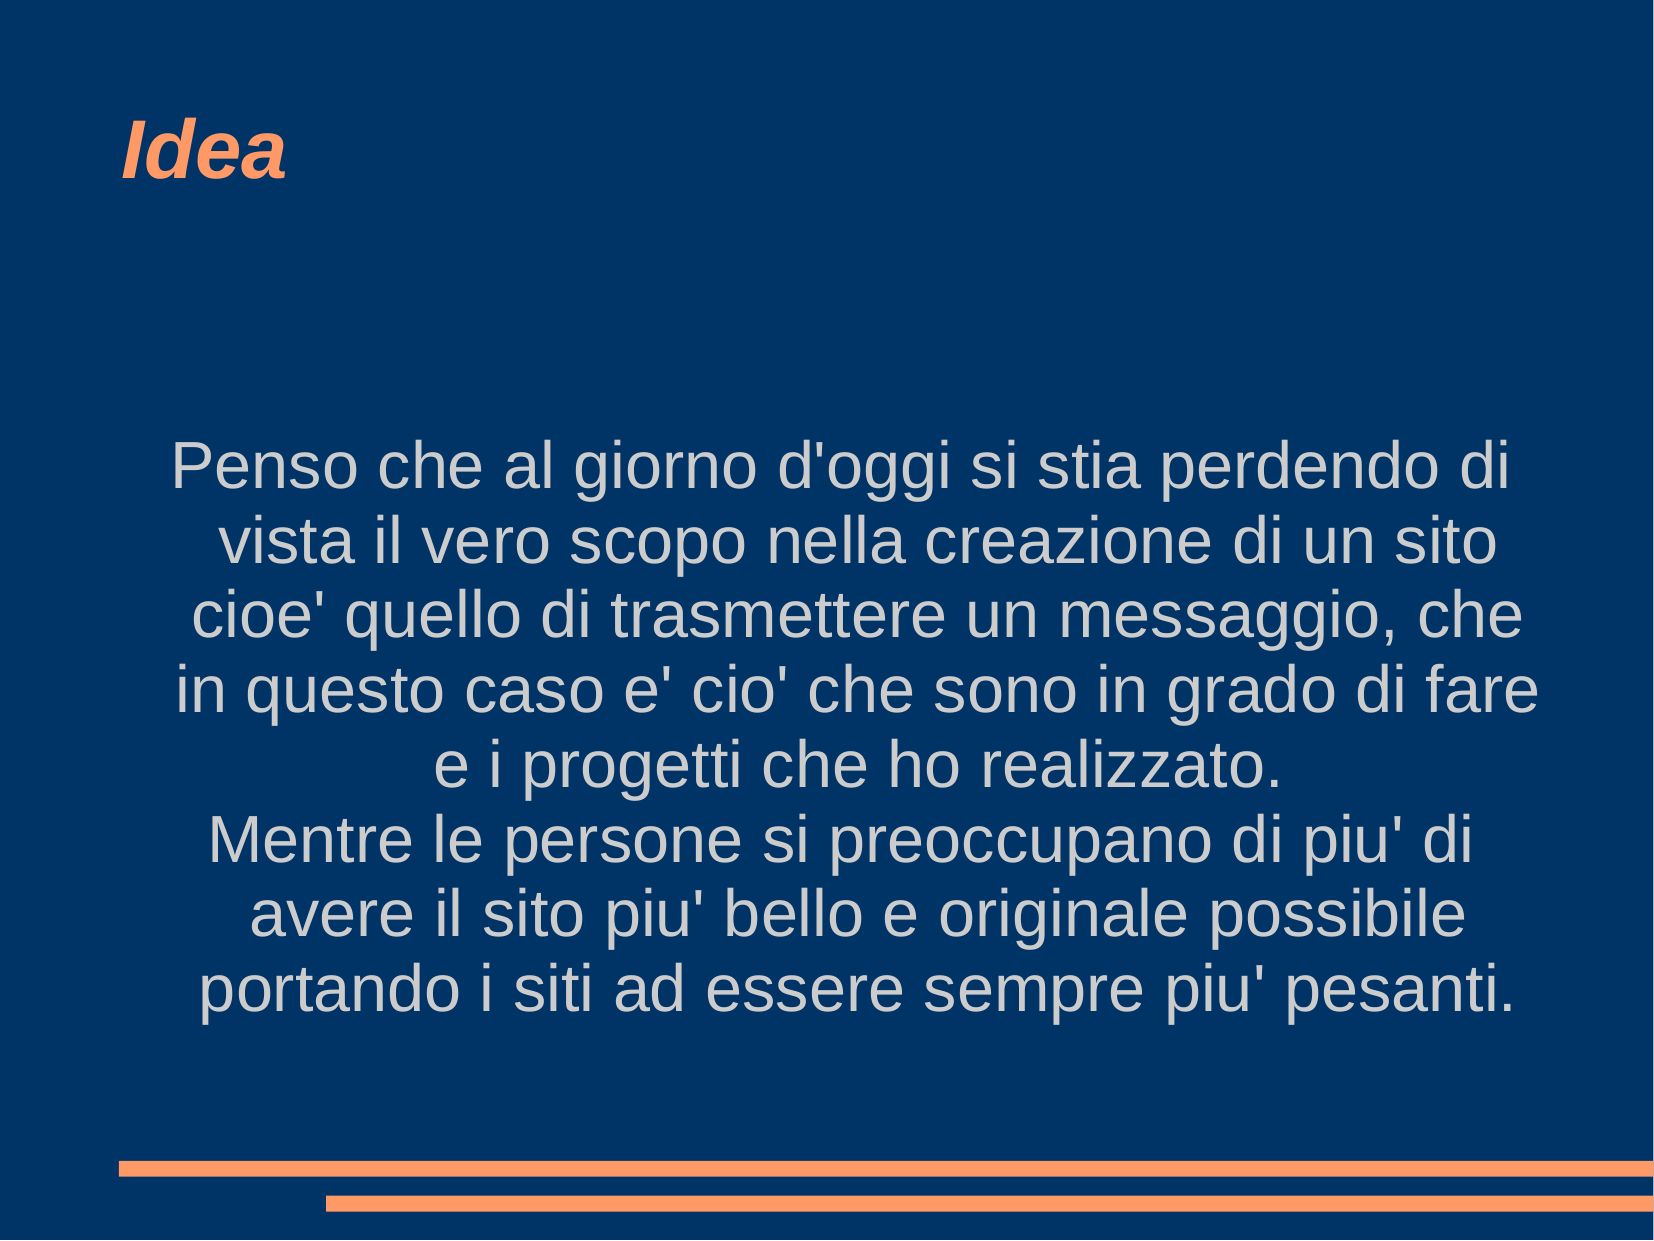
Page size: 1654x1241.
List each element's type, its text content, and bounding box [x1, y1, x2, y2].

title Idea [121, 46, 1534, 254]
subtitle Penso che al giorno d'oggi si stia perdendo di vista il vero scopo nella creazione di un sito cioe' quello di trasmettere un messaggio, che in questo caso e' cio' che sono in grado di fare e i progetti che ho realizzato. Mentre le persone si preoccupano di piu' di avere il sito piu' bello e originale possibile portando i siti ad essere sempre piu' pesanti. [121, 322, 1561, 1132]
